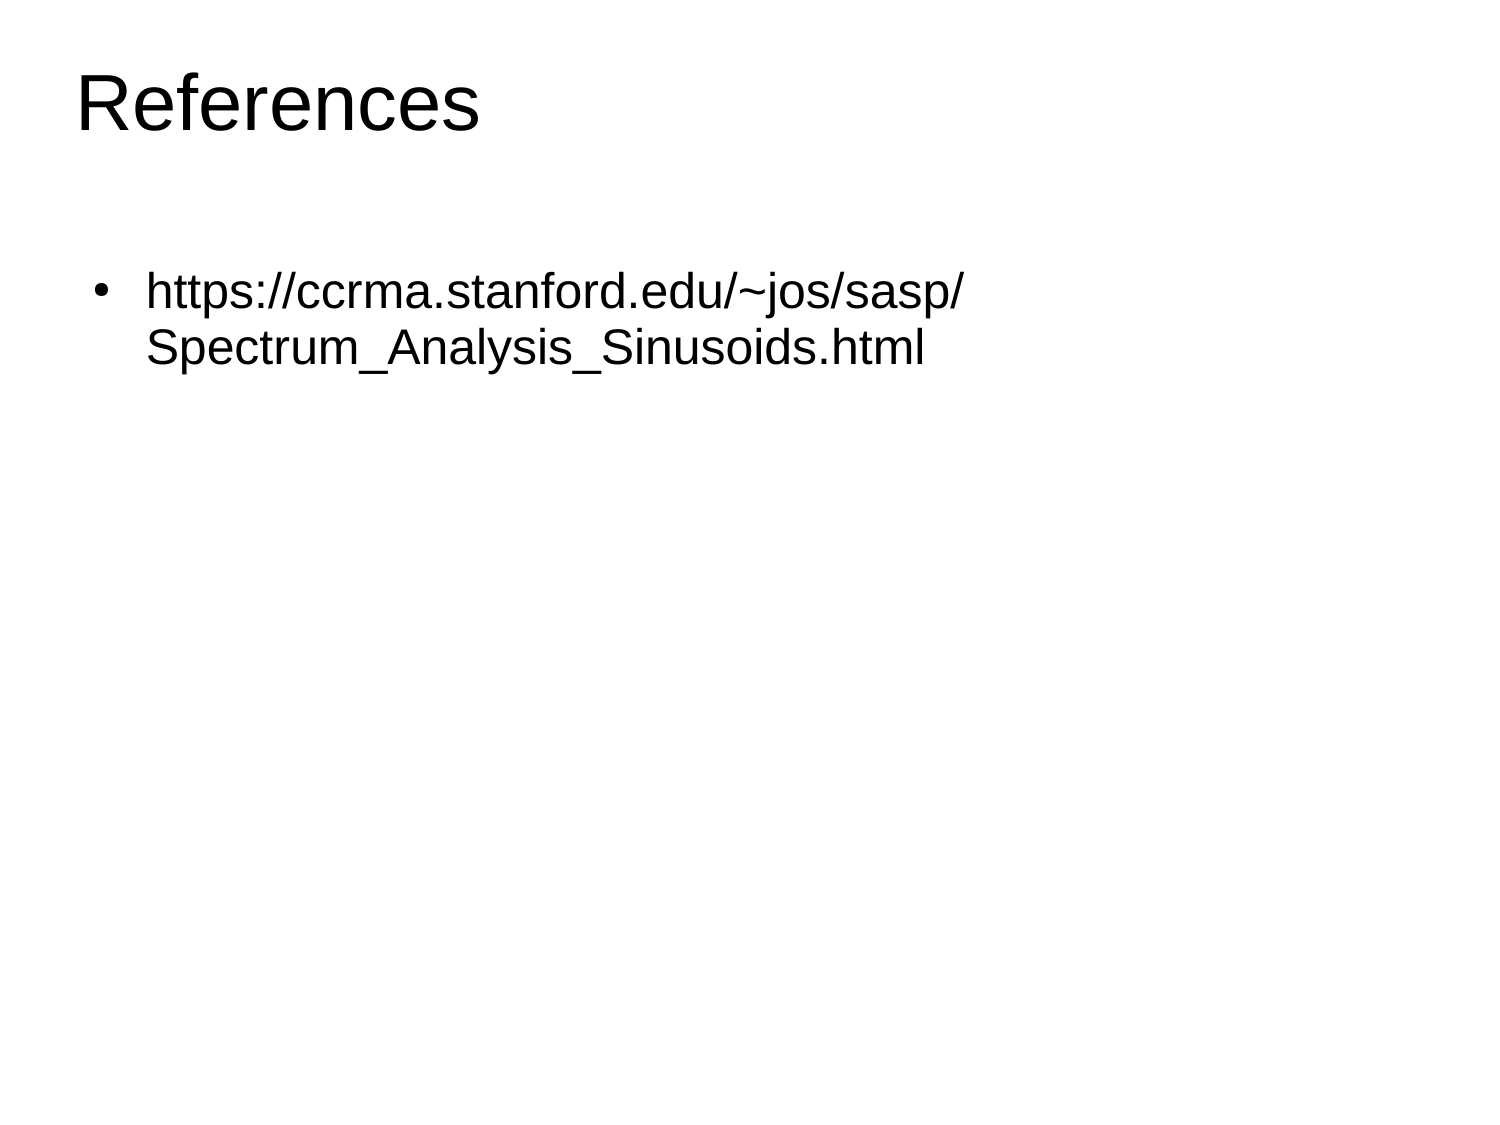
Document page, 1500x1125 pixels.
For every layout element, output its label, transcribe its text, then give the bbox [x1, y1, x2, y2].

title References [75, 9, 1425, 198]
list https://ccrma.stanford.edu/~jos/sasp/Spectrum_Analysis_Sinusoids.html [75, 263, 1425, 916]
